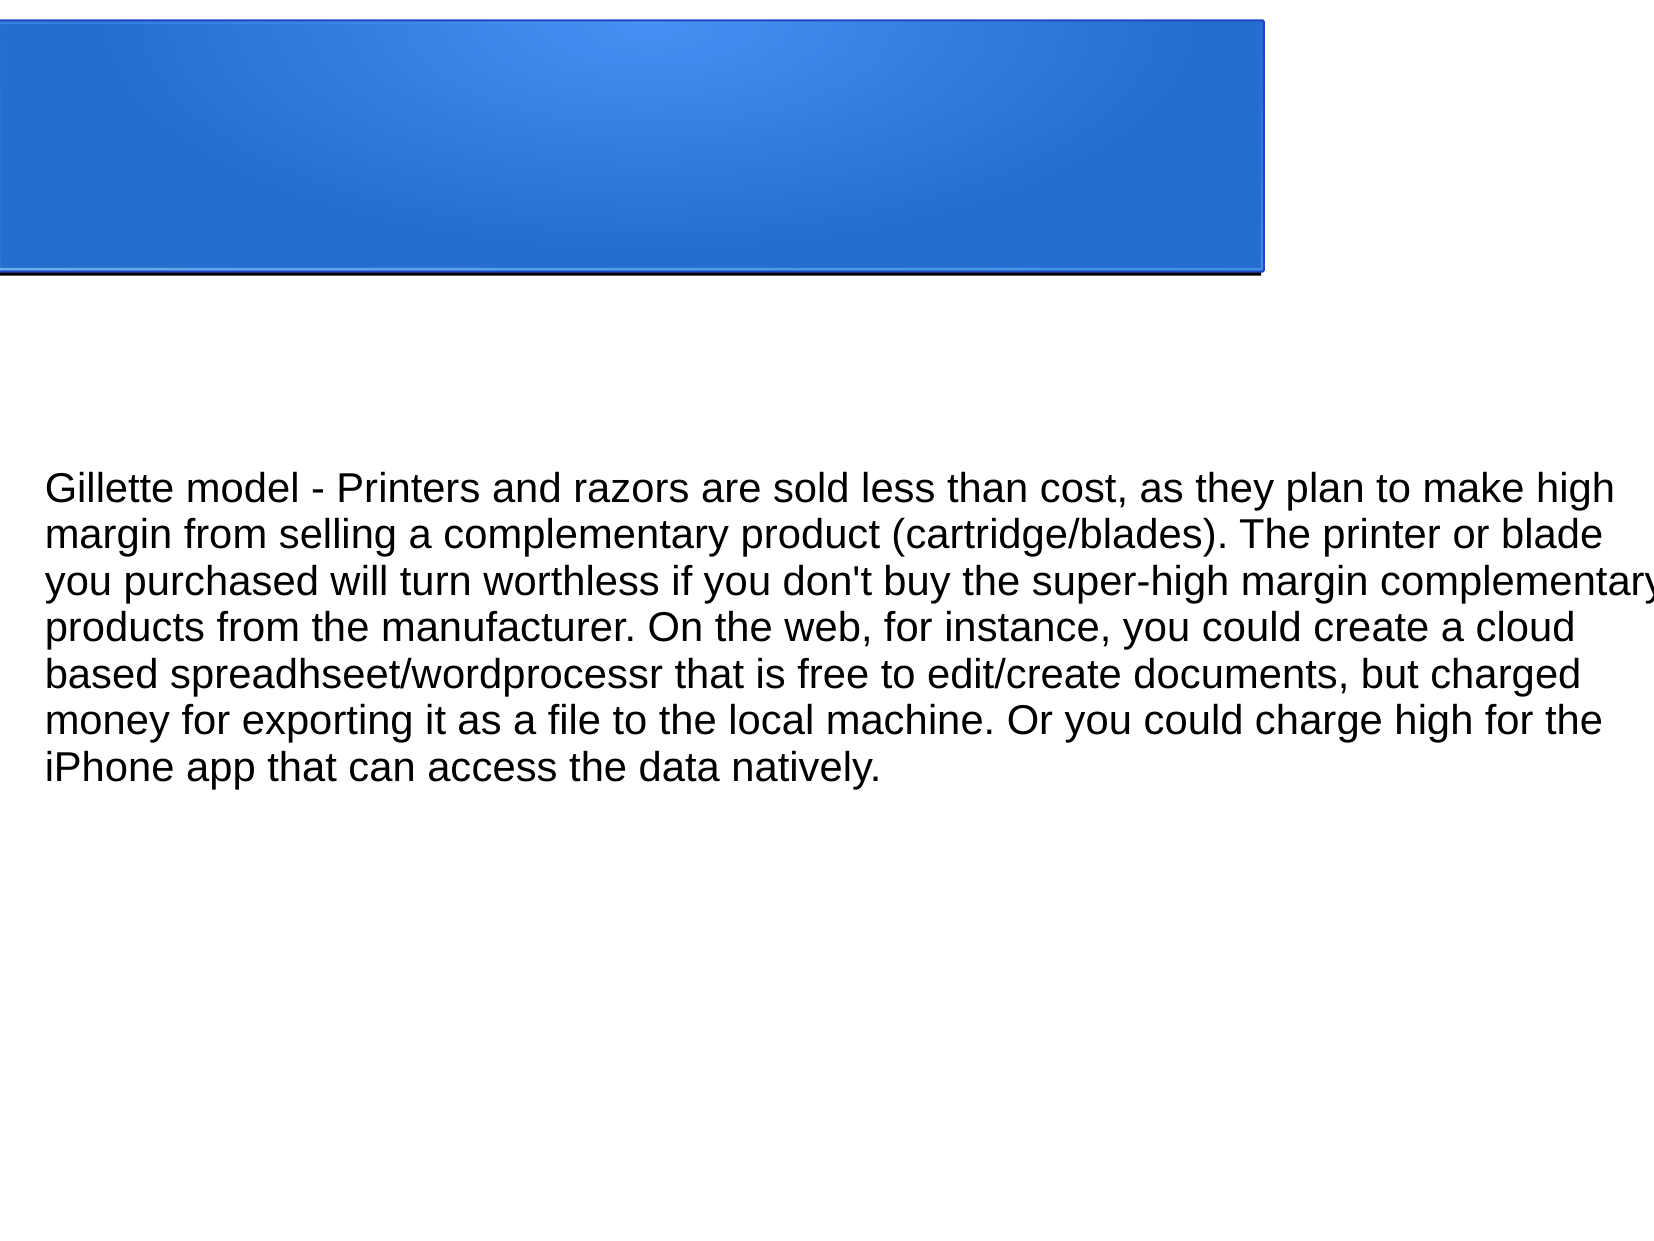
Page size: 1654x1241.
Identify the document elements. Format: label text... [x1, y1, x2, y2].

text_box Gillette model - Printers and razors are sold less than cost, as they plan to make high margin from selling a complementary product (cartridge/blades). The printer or blade you purchased will turn worthless if you don't buy the super-high margin complementary products from the manufacturer. On the web, for instance, you could create a cloud based spreadhseet/wordprocessr that is free to edit/create documents, but charged money for exporting it as a file to the local machine. Or you could charge high for the iPhone app that can access the data natively. [30, 457, 1654, 801]
